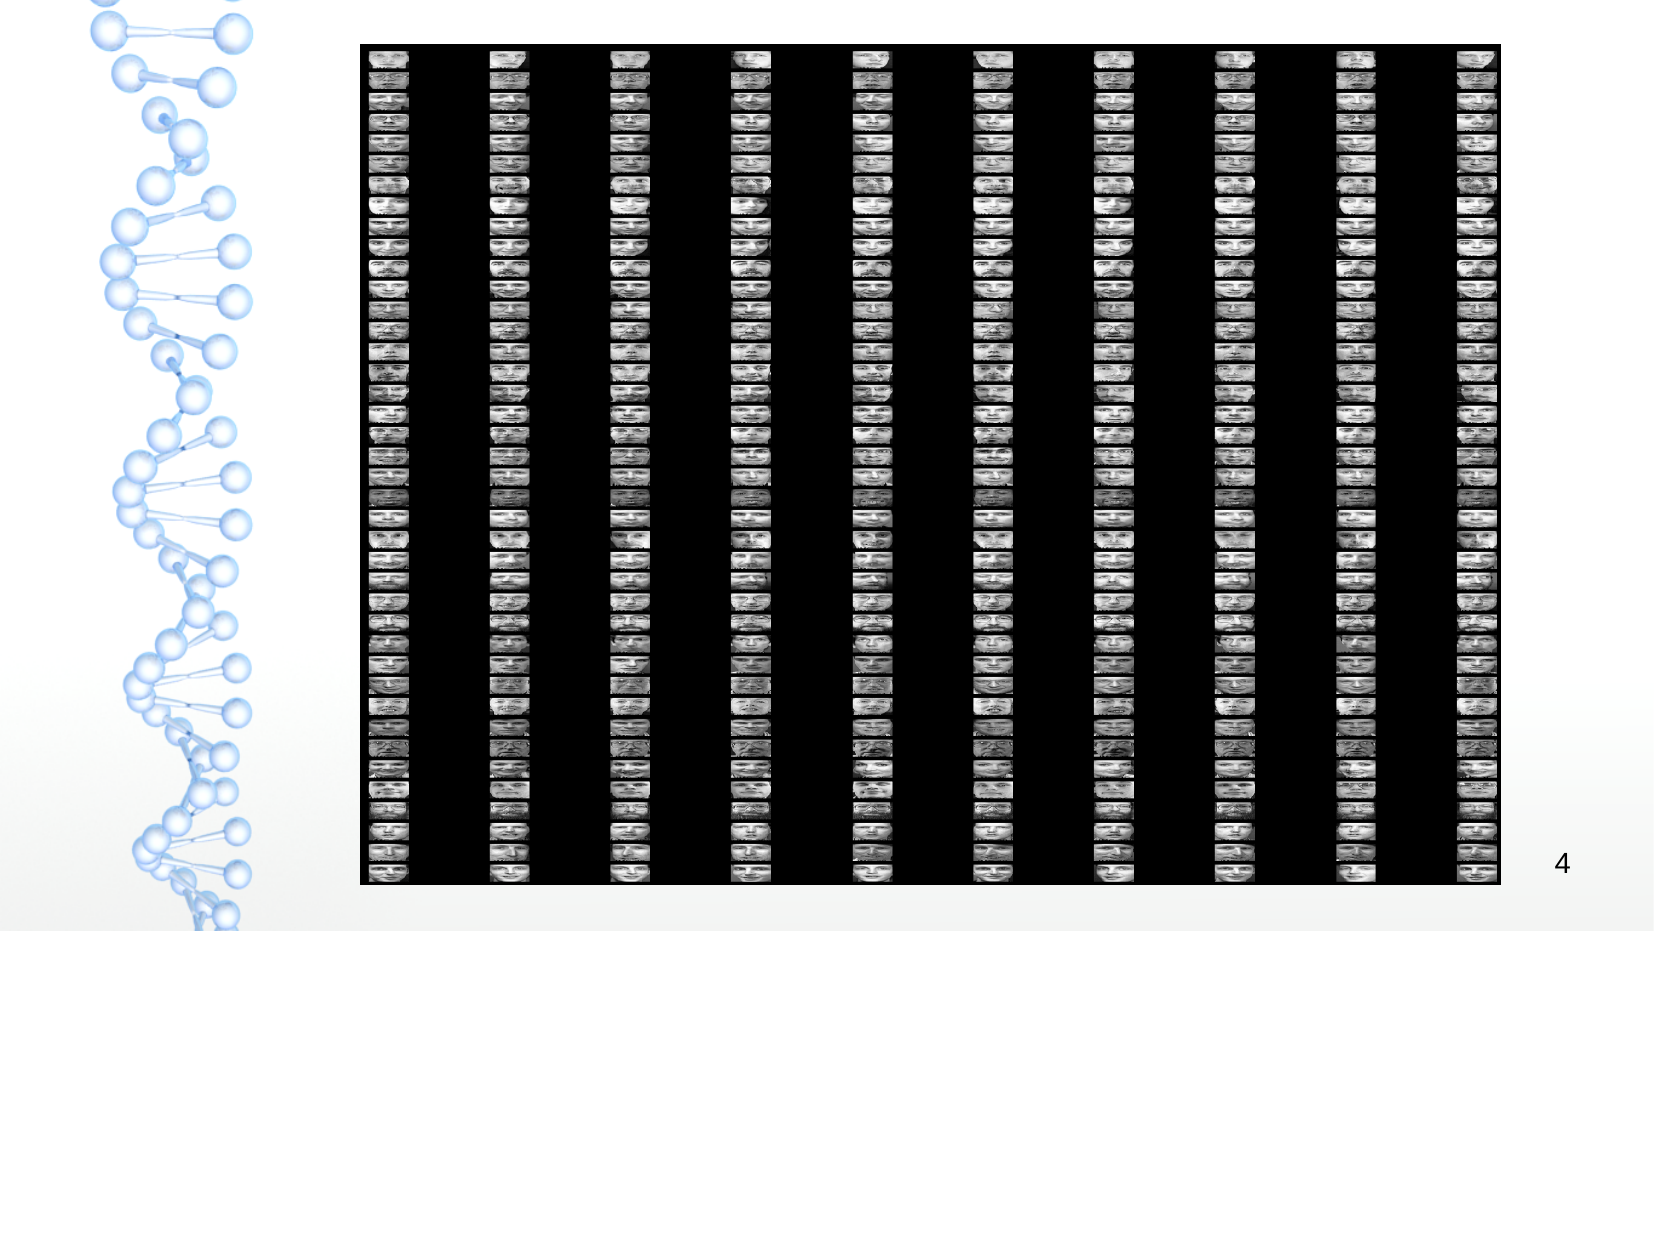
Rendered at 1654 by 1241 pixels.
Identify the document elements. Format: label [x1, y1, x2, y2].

picture [0, 0, 1654, 931]
